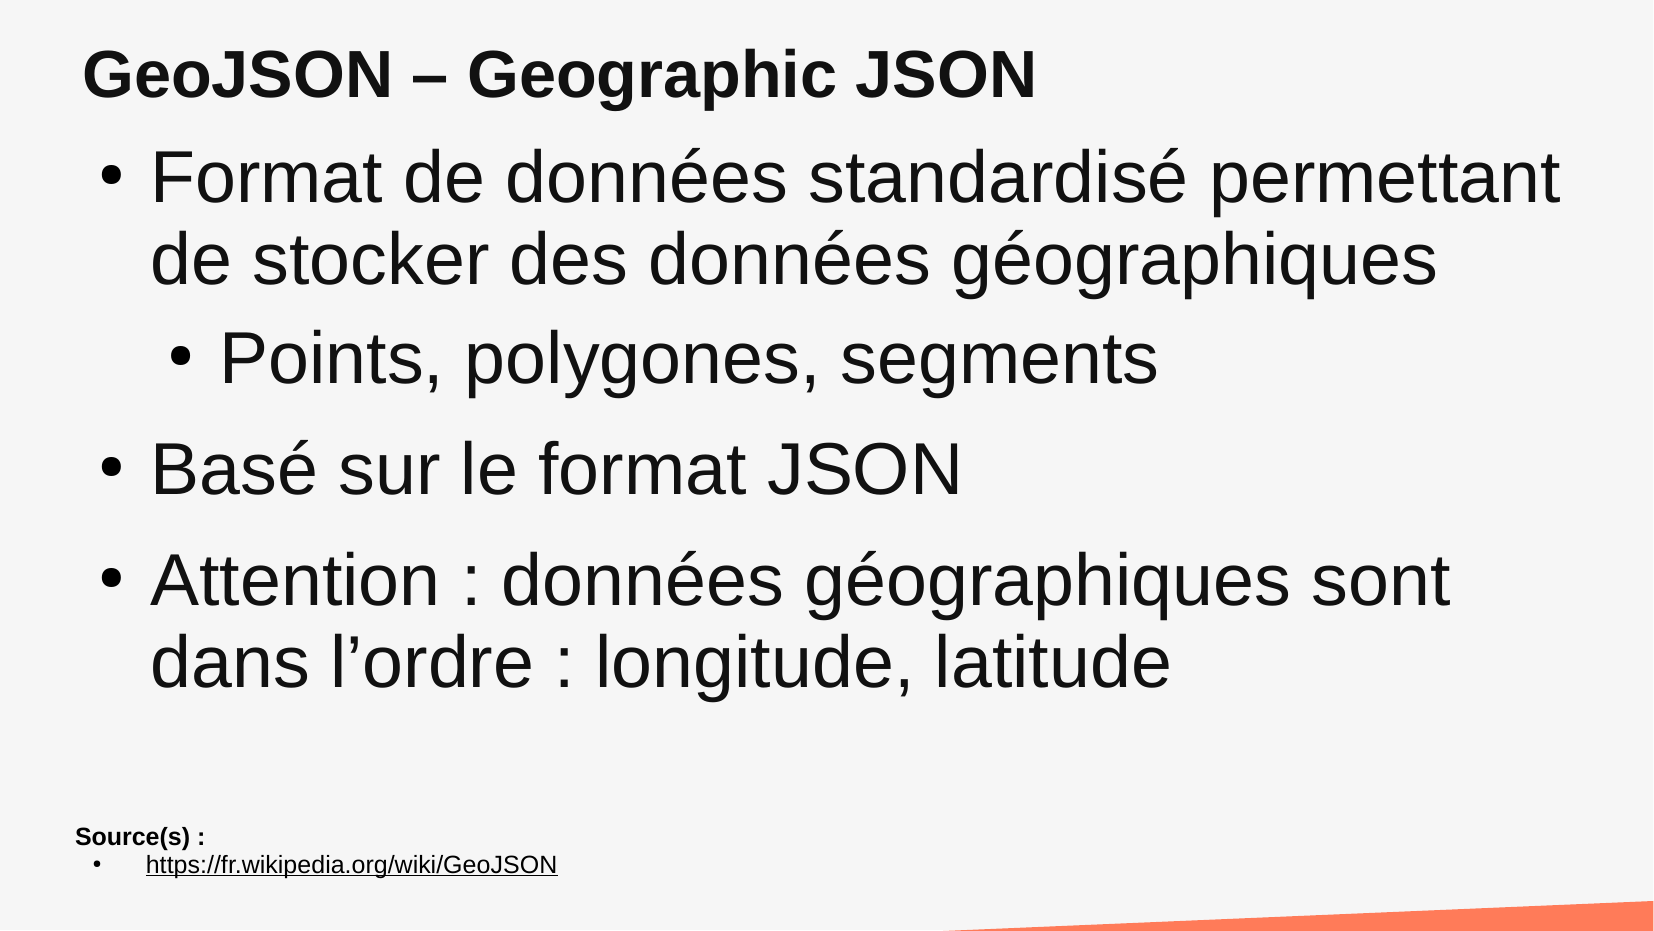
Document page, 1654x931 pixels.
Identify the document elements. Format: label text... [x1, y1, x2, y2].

list Format de données standardisé permettant de stocker des données géographiques Points, polygones, segments Basé sur le format JSON Attention : données géographiques sont dans l’ordre : longitude, latitude [80, 135, 1620, 709]
title GeoJSON – Geographic JSON [82, 37, 1571, 115]
text_box [943, 900, 1654, 931]
text_box Source(s) : https://fr.wikipedia.org/wiki/GeoJSON [60, 815, 1546, 929]
